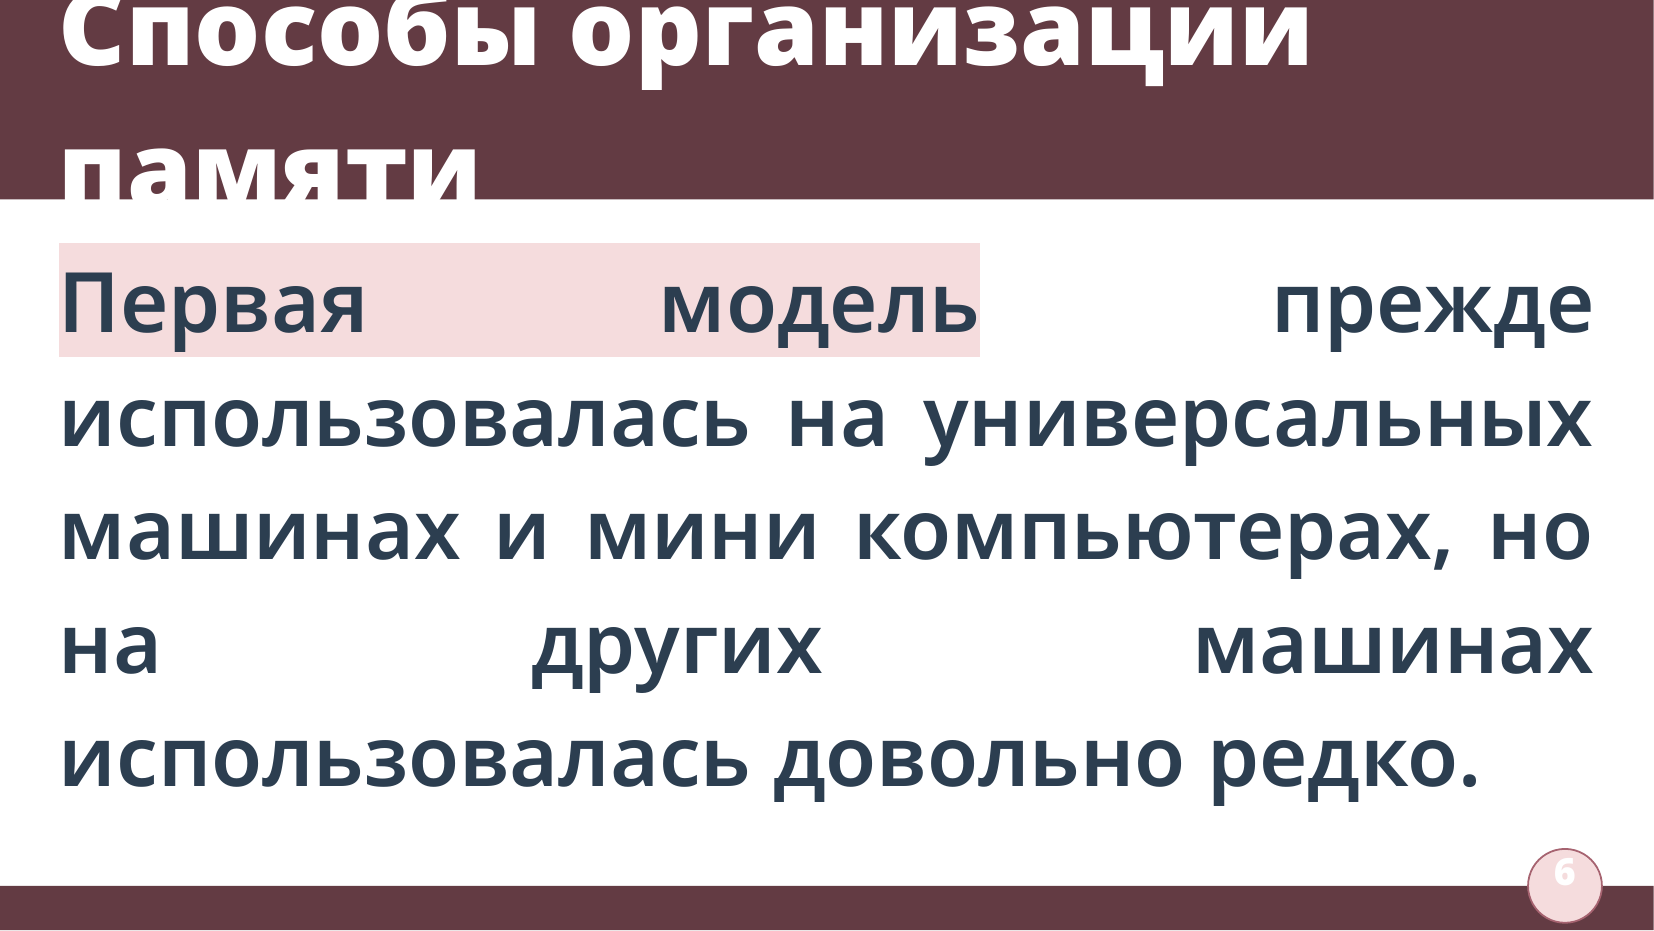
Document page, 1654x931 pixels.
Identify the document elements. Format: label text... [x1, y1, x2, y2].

title Способы организации памяти [59, 37, 1595, 155]
list Первая модель прежде использовалась на универсальных машинах и мини компьютерах, но на других машинах использовалась довольно редко. [59, 243, 1595, 864]
